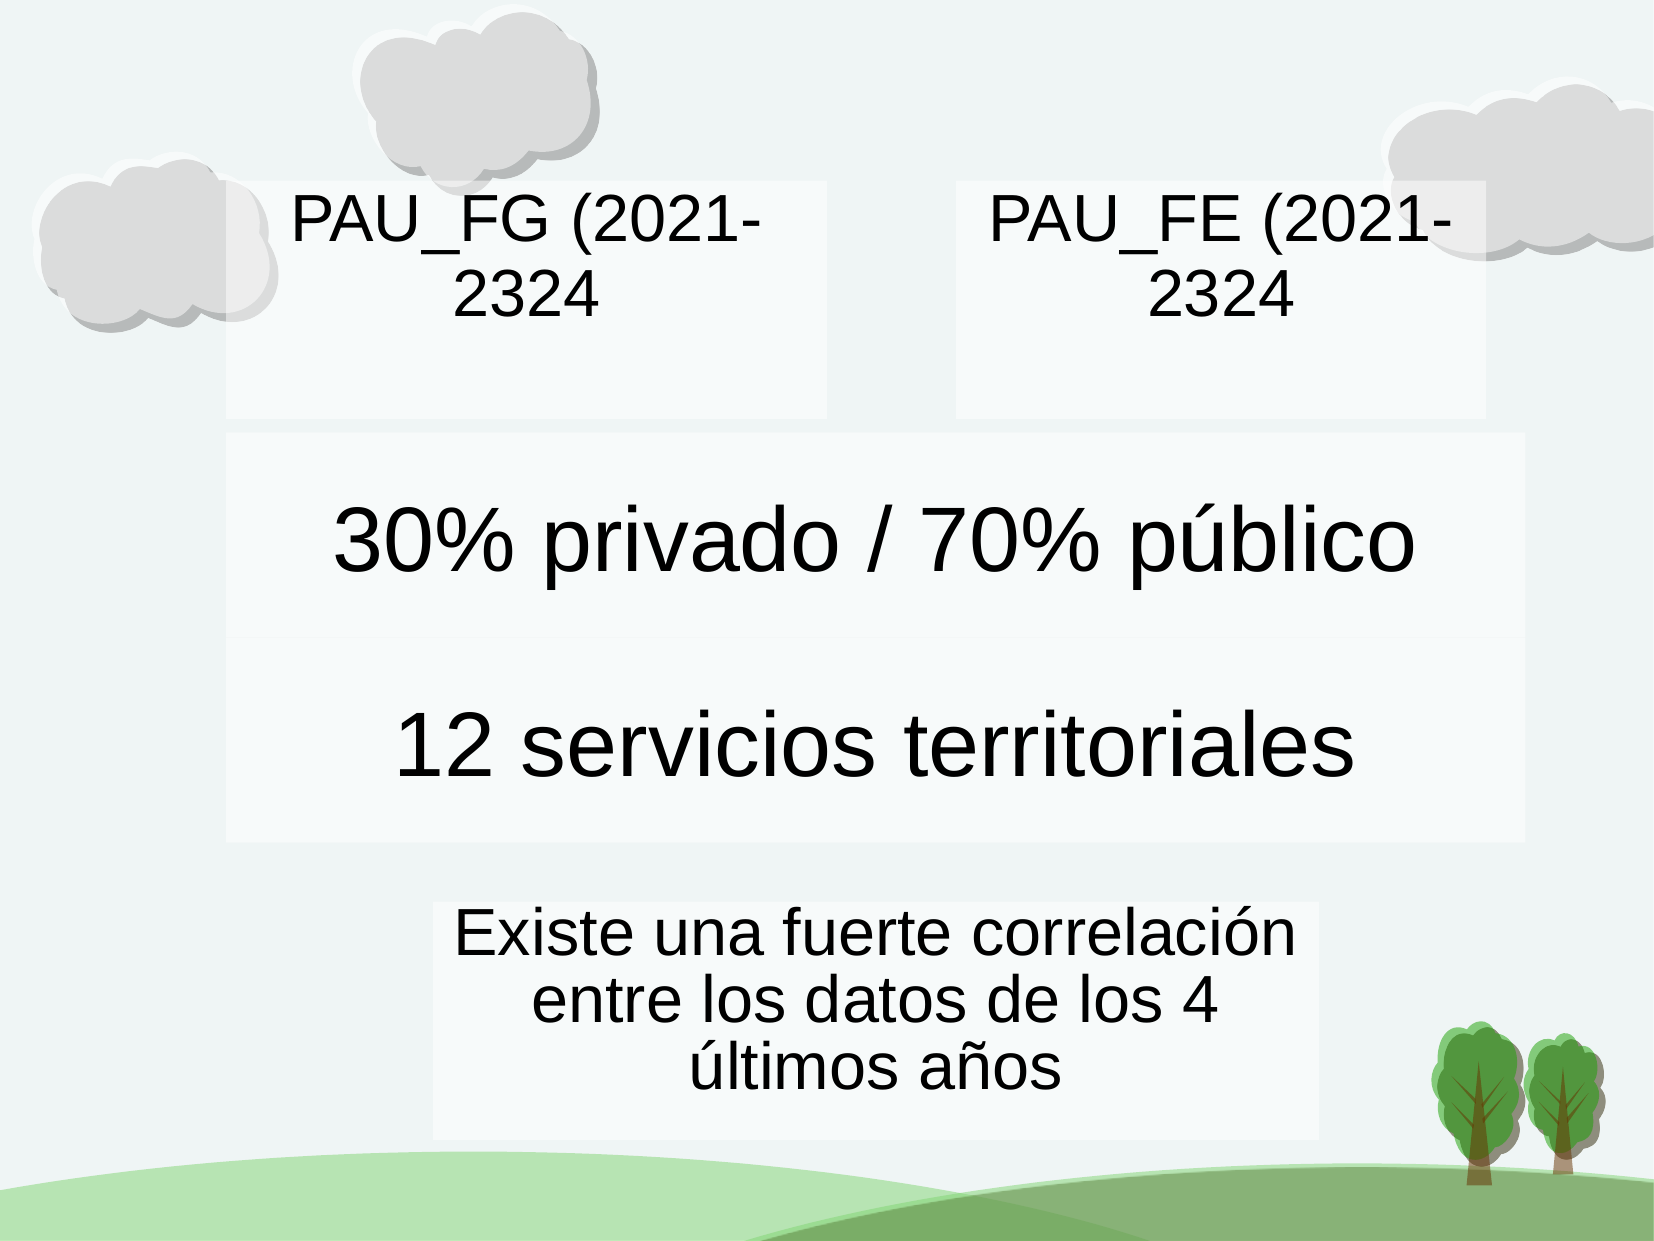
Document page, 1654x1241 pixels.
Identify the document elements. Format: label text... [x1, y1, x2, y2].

text_box PAU_FE (2021-2324 [956, 180, 1487, 420]
text_box 30% privado / 70% público [226, 432, 1526, 637]
text_box Existe una fuerte correlación entre los datos de los 4 últimos años [432, 901, 1319, 1141]
text_box PAU_FG (2021-2324 [226, 180, 827, 420]
text_box 12 servicios territoriales [226, 637, 1526, 843]
